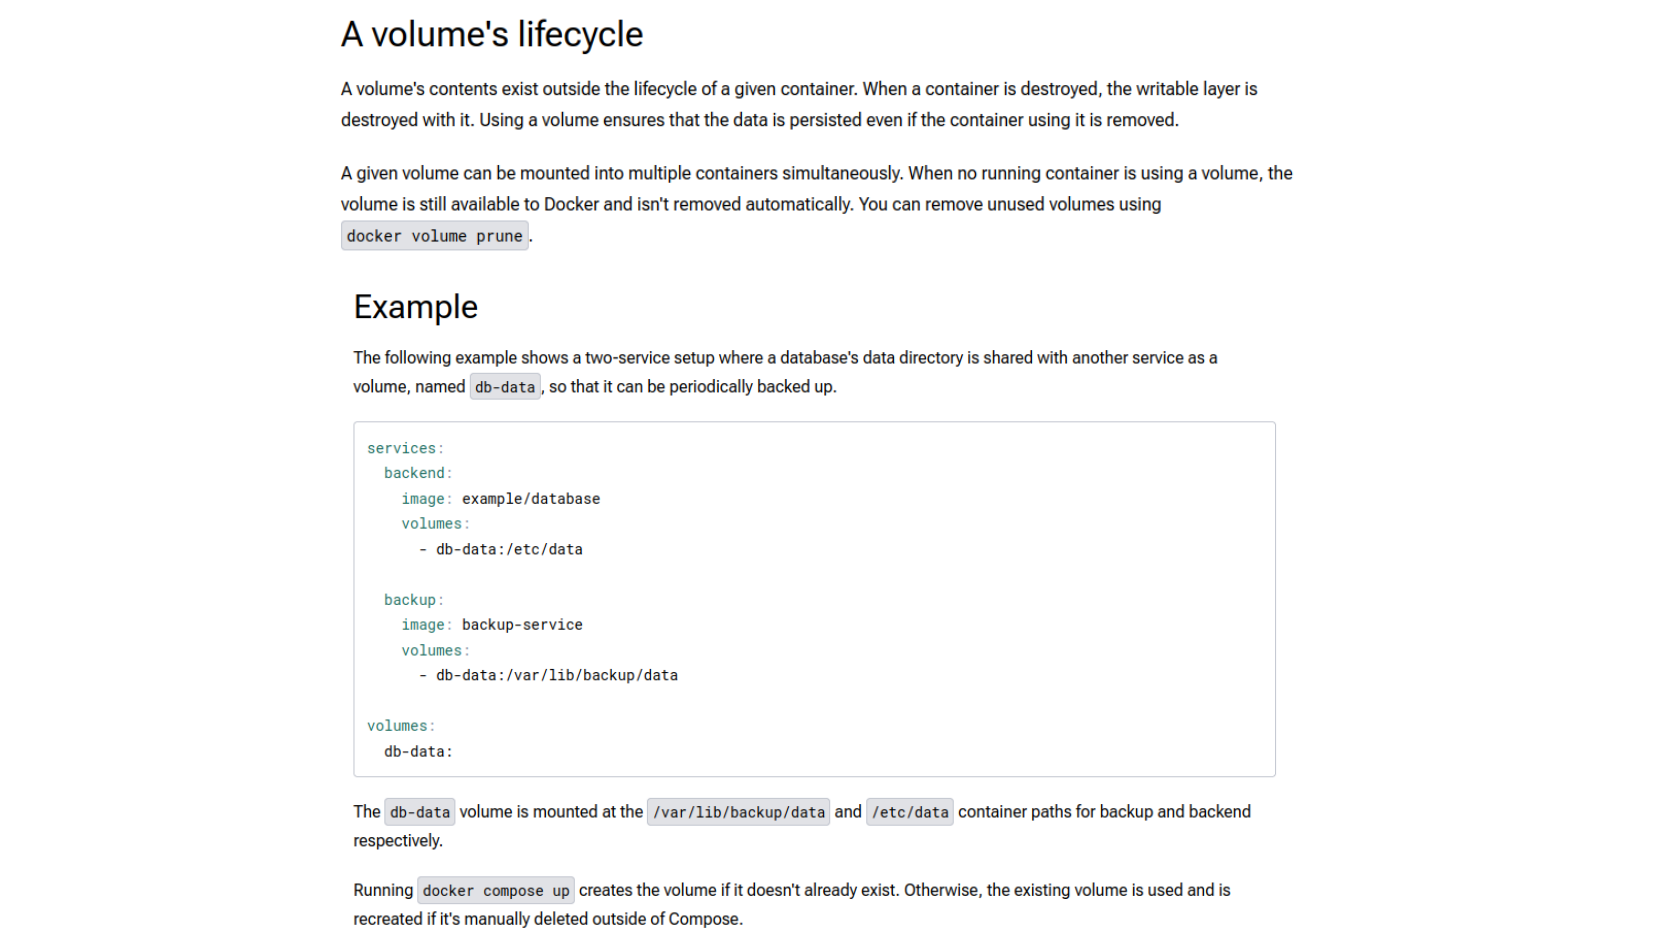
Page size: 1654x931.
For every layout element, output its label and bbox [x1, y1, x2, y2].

picture [337, 281, 1308, 931]
picture [319, 2, 1323, 266]
